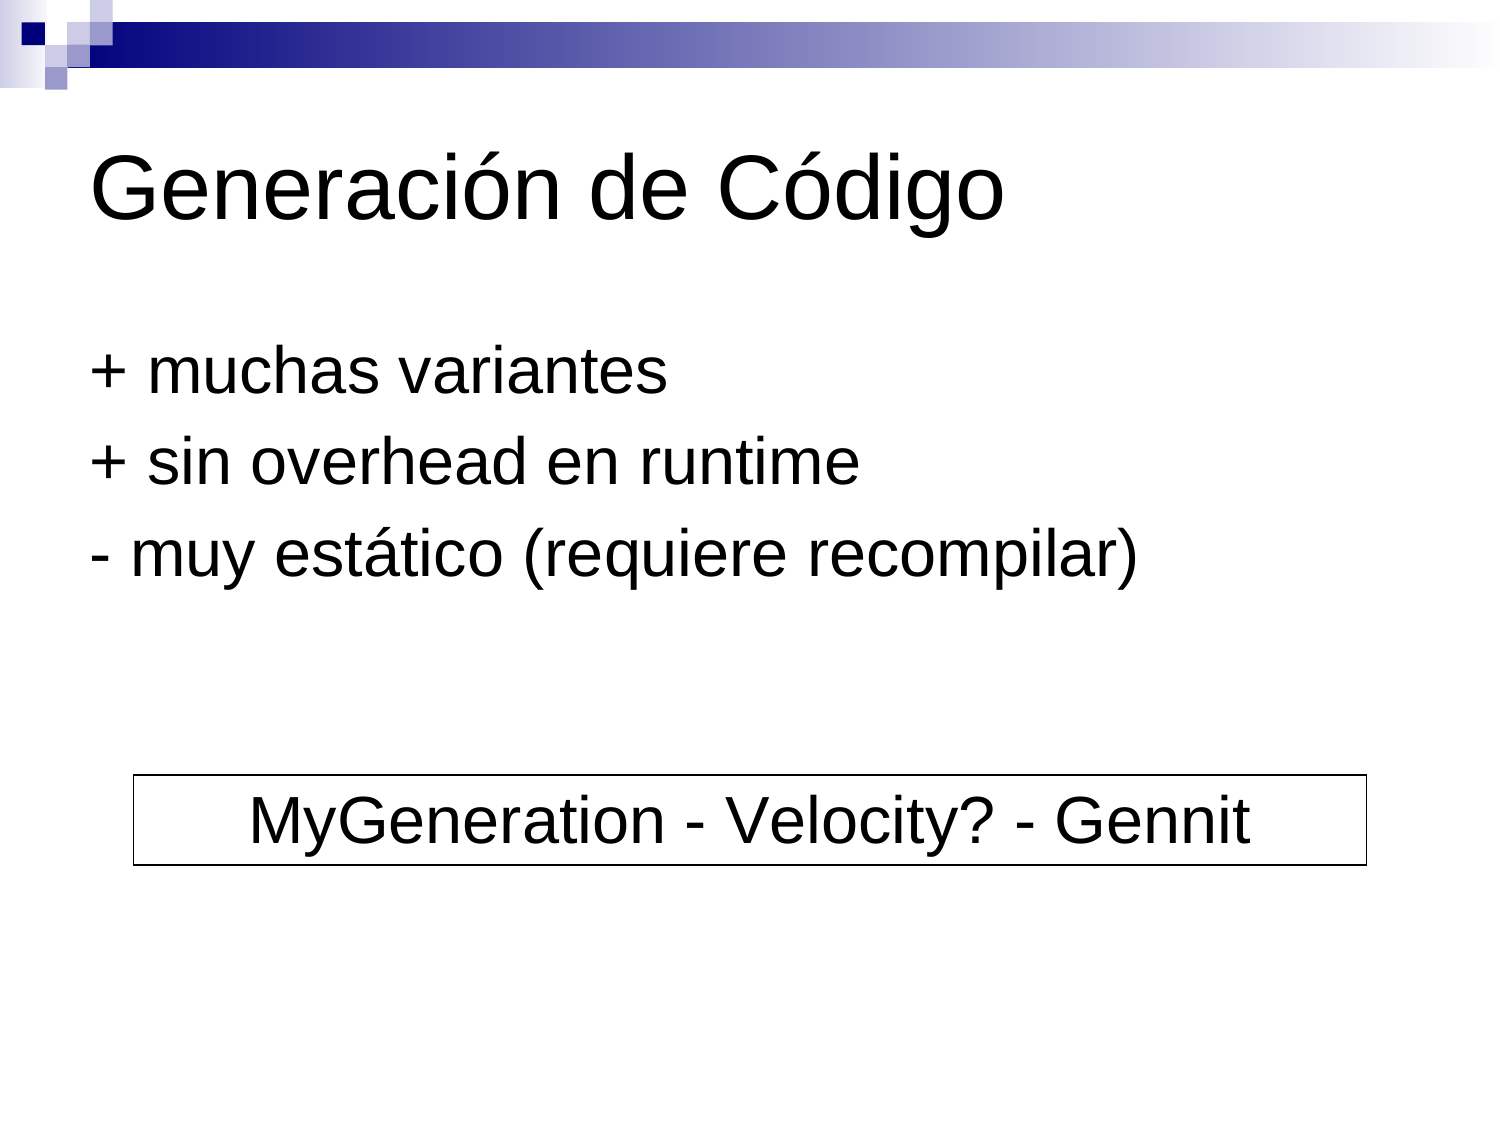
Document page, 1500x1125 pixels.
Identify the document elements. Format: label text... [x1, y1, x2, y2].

title Generación de Código [75, 75, 1426, 301]
text_box MyGeneration - Velocity? - Gennit [133, 774, 1367, 866]
list + muchas variantes + sin overhead en runtime - muy estático (requiere recompilar) [75, 324, 1426, 638]
